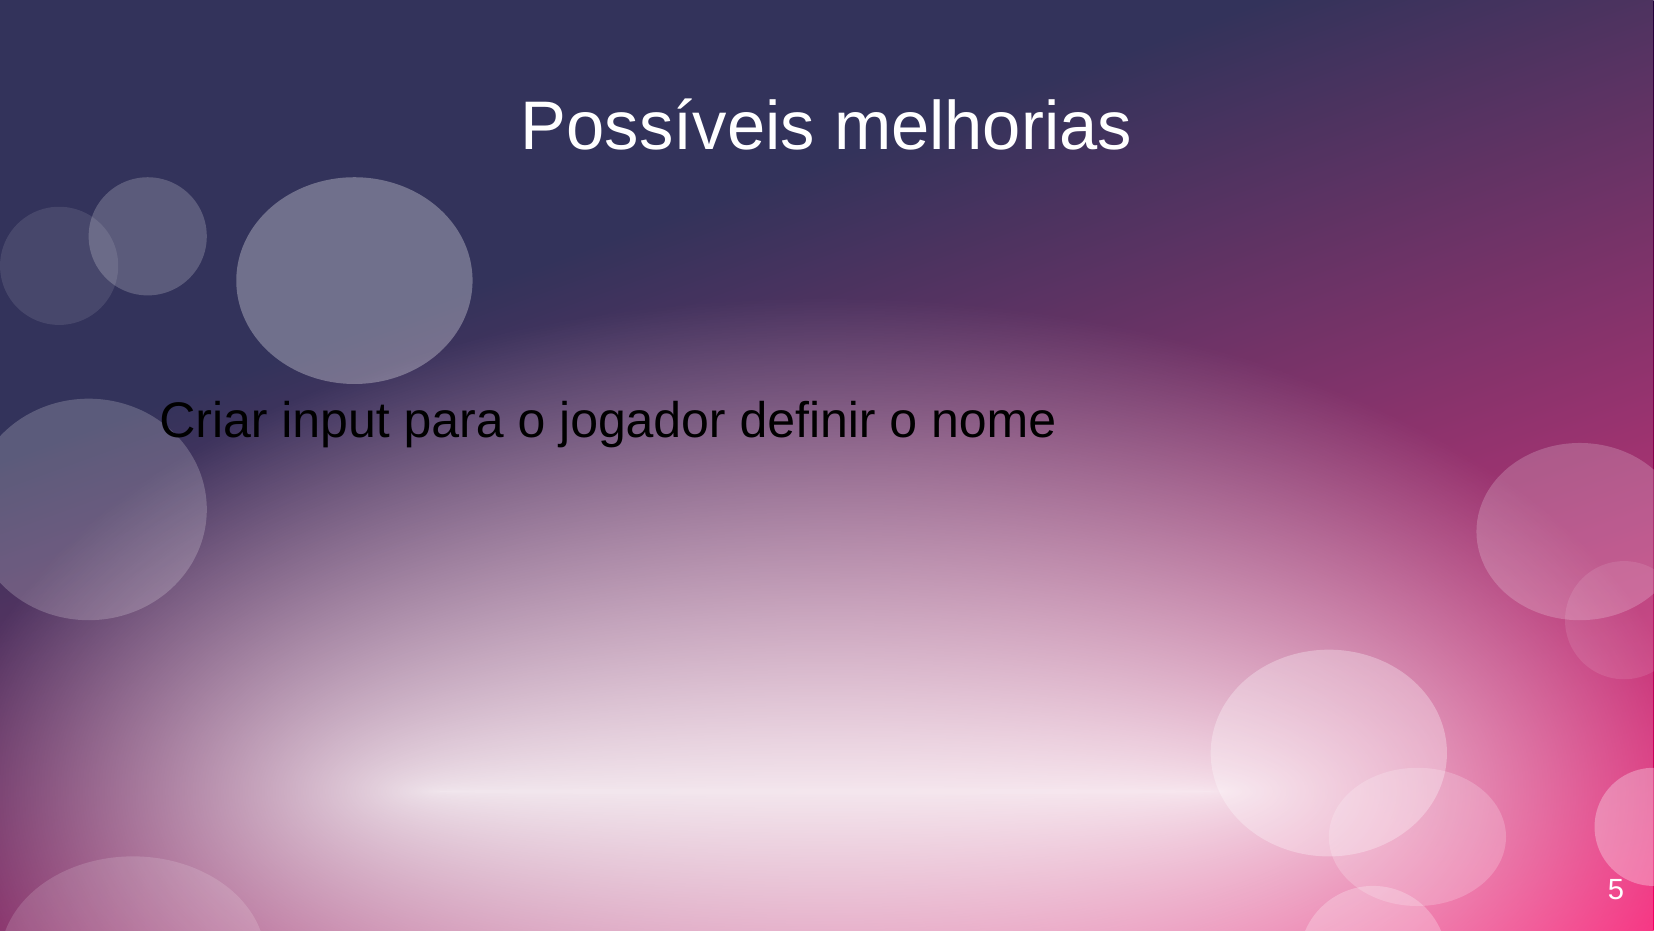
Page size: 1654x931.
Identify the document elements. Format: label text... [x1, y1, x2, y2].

title Possíveis melhorias [88, 44, 1565, 207]
list Criar input para o jogador definir o nome [88, 236, 1565, 827]
